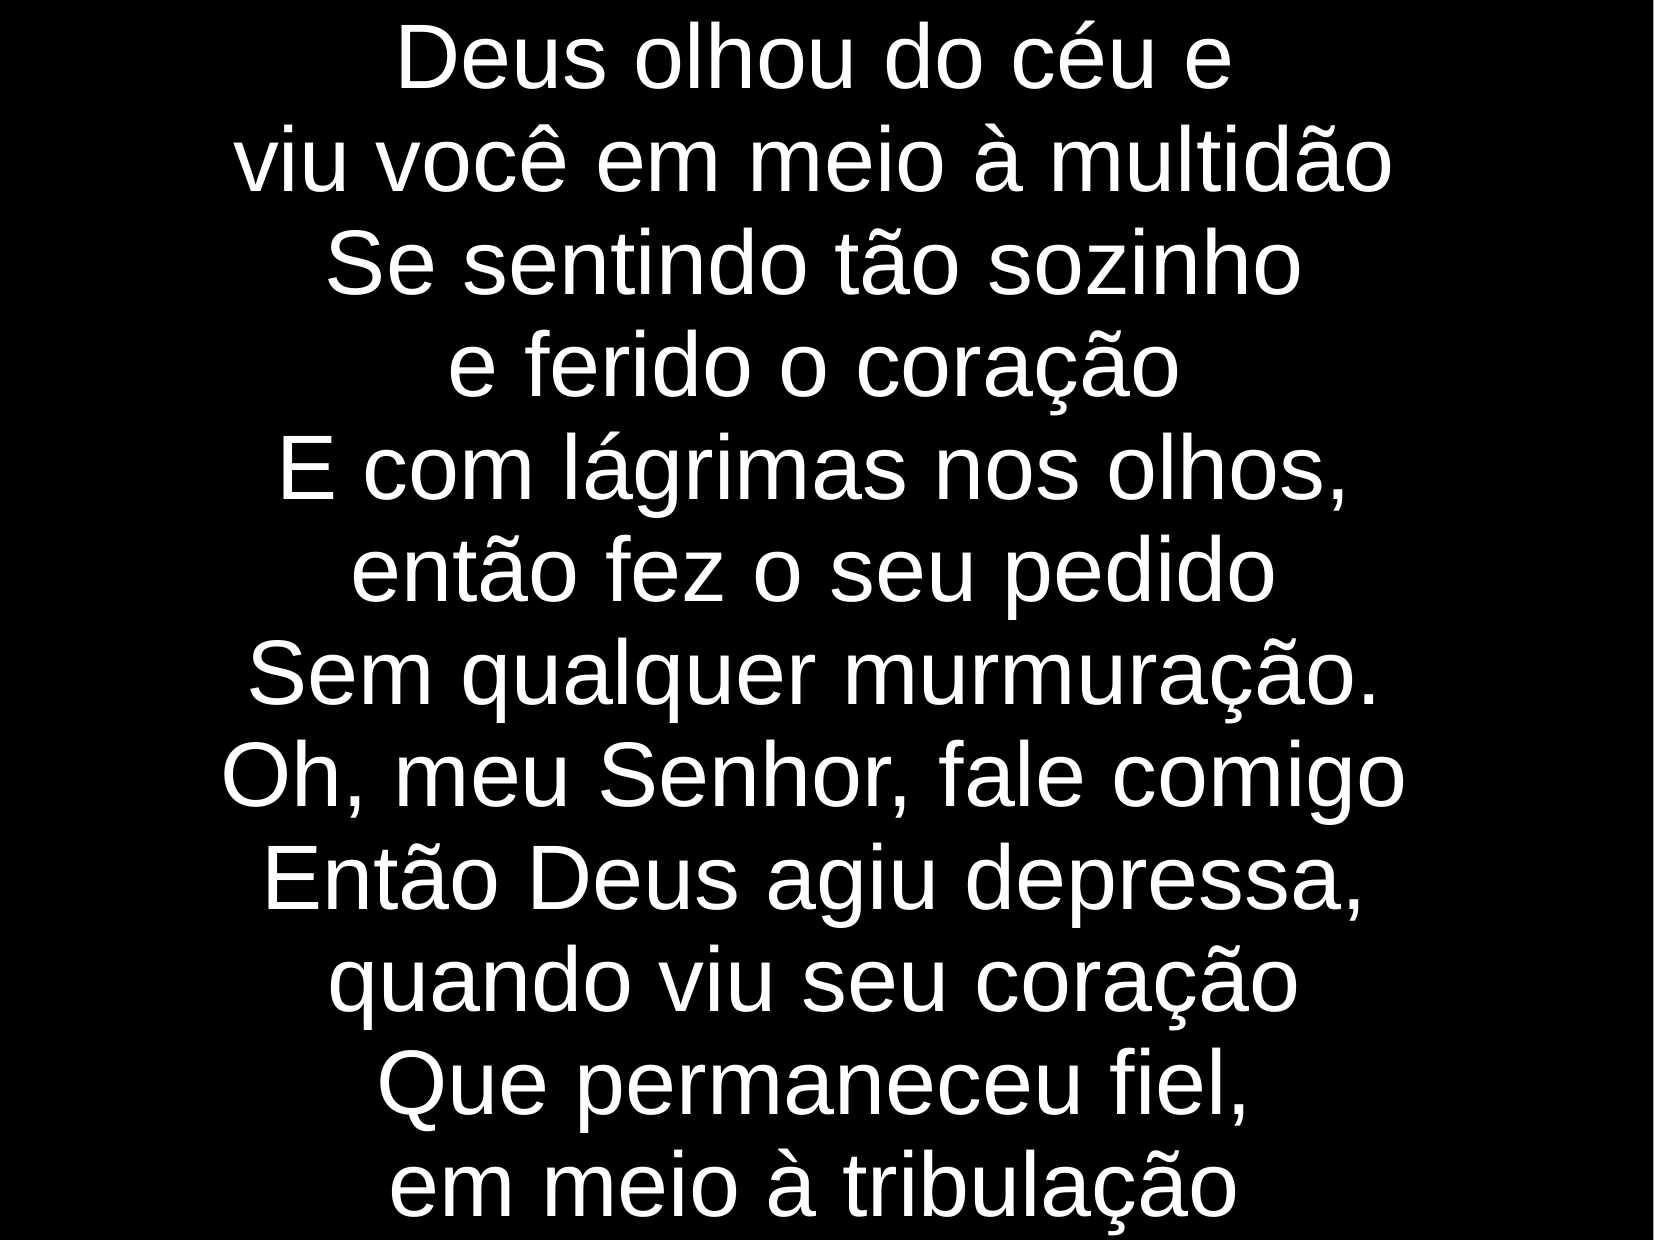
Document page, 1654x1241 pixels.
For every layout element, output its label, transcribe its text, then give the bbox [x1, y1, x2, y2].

subtitle Deus olhou do céu e viu você em meio à multidão Se sentindo tão sozinho e ferido o coração E com lágrimas nos olhos, então fez o seu pedido Sem qualquer murmuração. Oh, meu Senhor, fale comigo Então Deus agiu depressa, quando viu seu coração Que permaneceu fiel, em meio à tribulação [59, 6, 1571, 1237]
